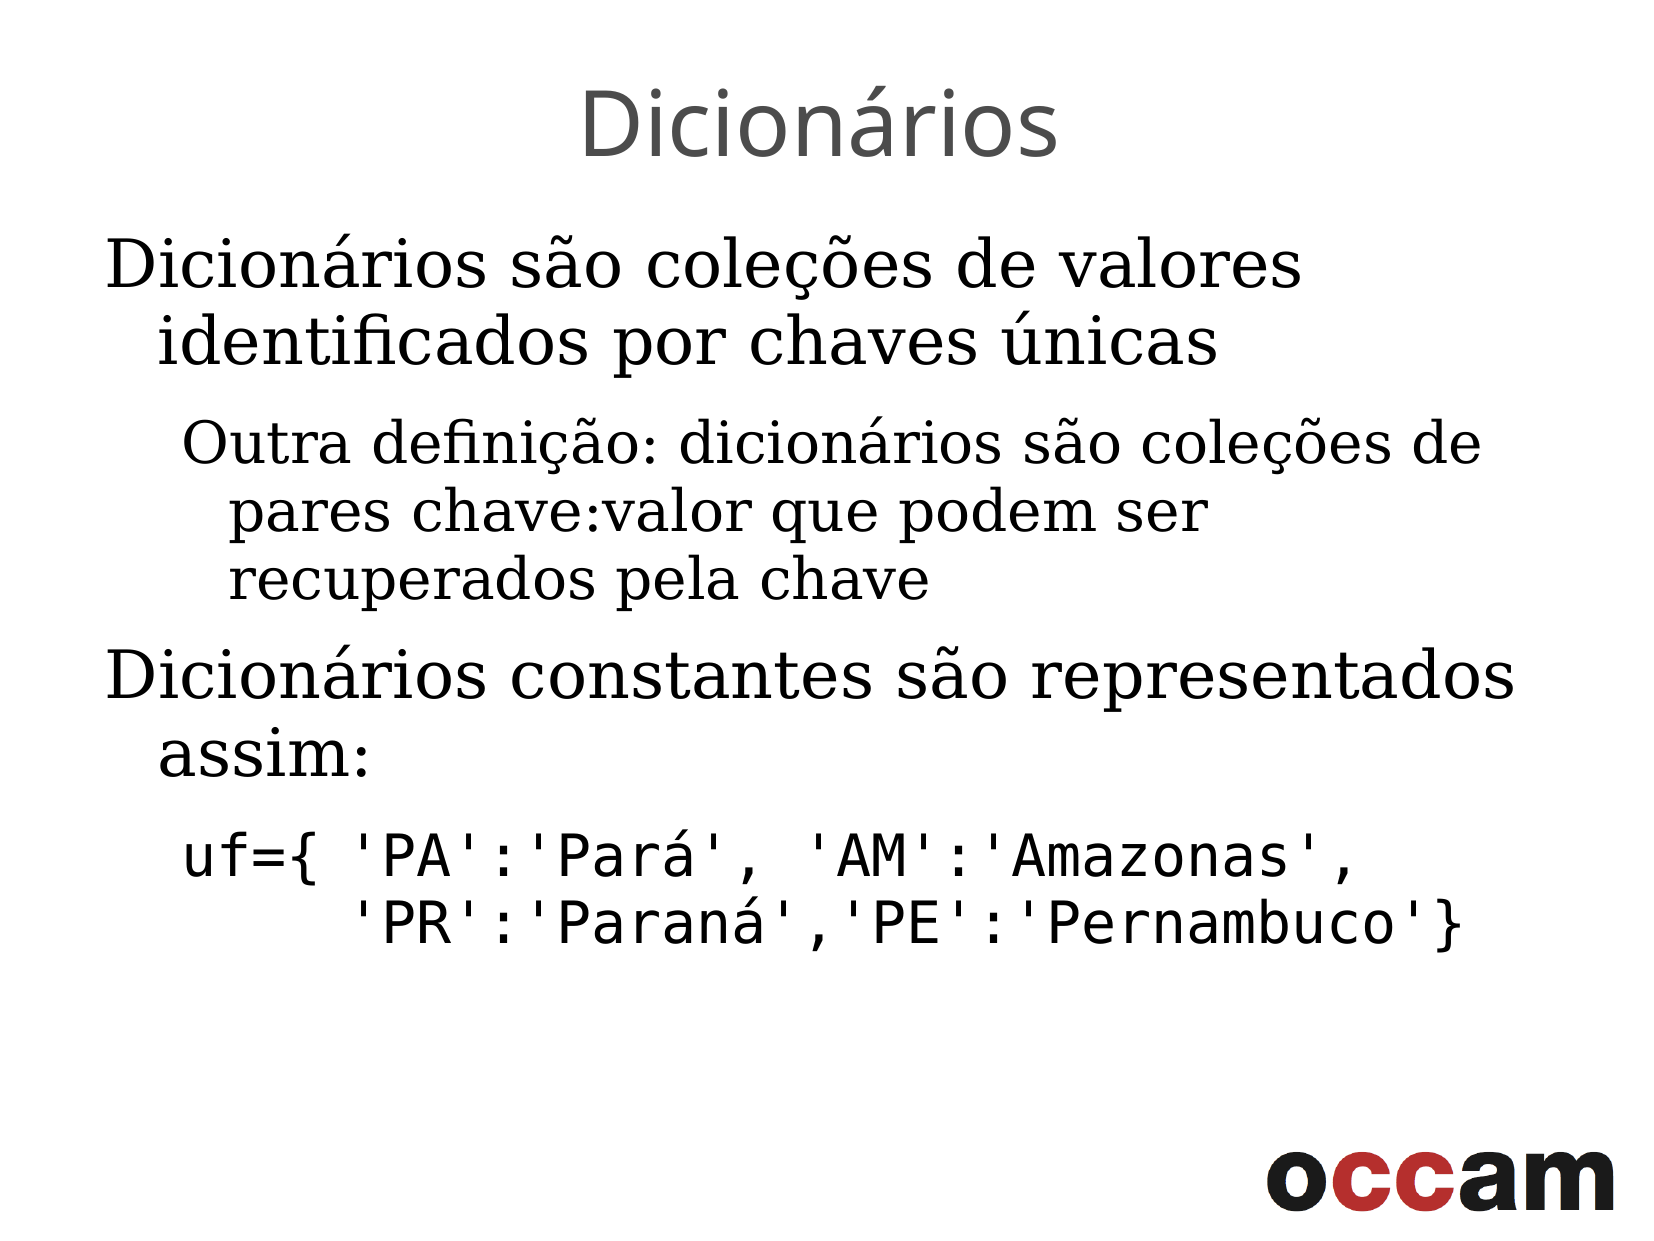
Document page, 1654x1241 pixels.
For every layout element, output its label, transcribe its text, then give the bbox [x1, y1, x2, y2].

list Dicionários são coleções de valores identificados por chaves únicas Outra definição: dicionários são coleções de pares chave:valor que podem ser recuperados pela chave Dicionários constantes são representados assim: uf={ 'PA':'Pará', 'AM':'Amazonas', 'PR':'Paraná','PE':'Pernambuco'} [86, 225, 1576, 1088]
picture [1237, 1122, 1643, 1241]
title Dicionários [75, 17, 1564, 226]
